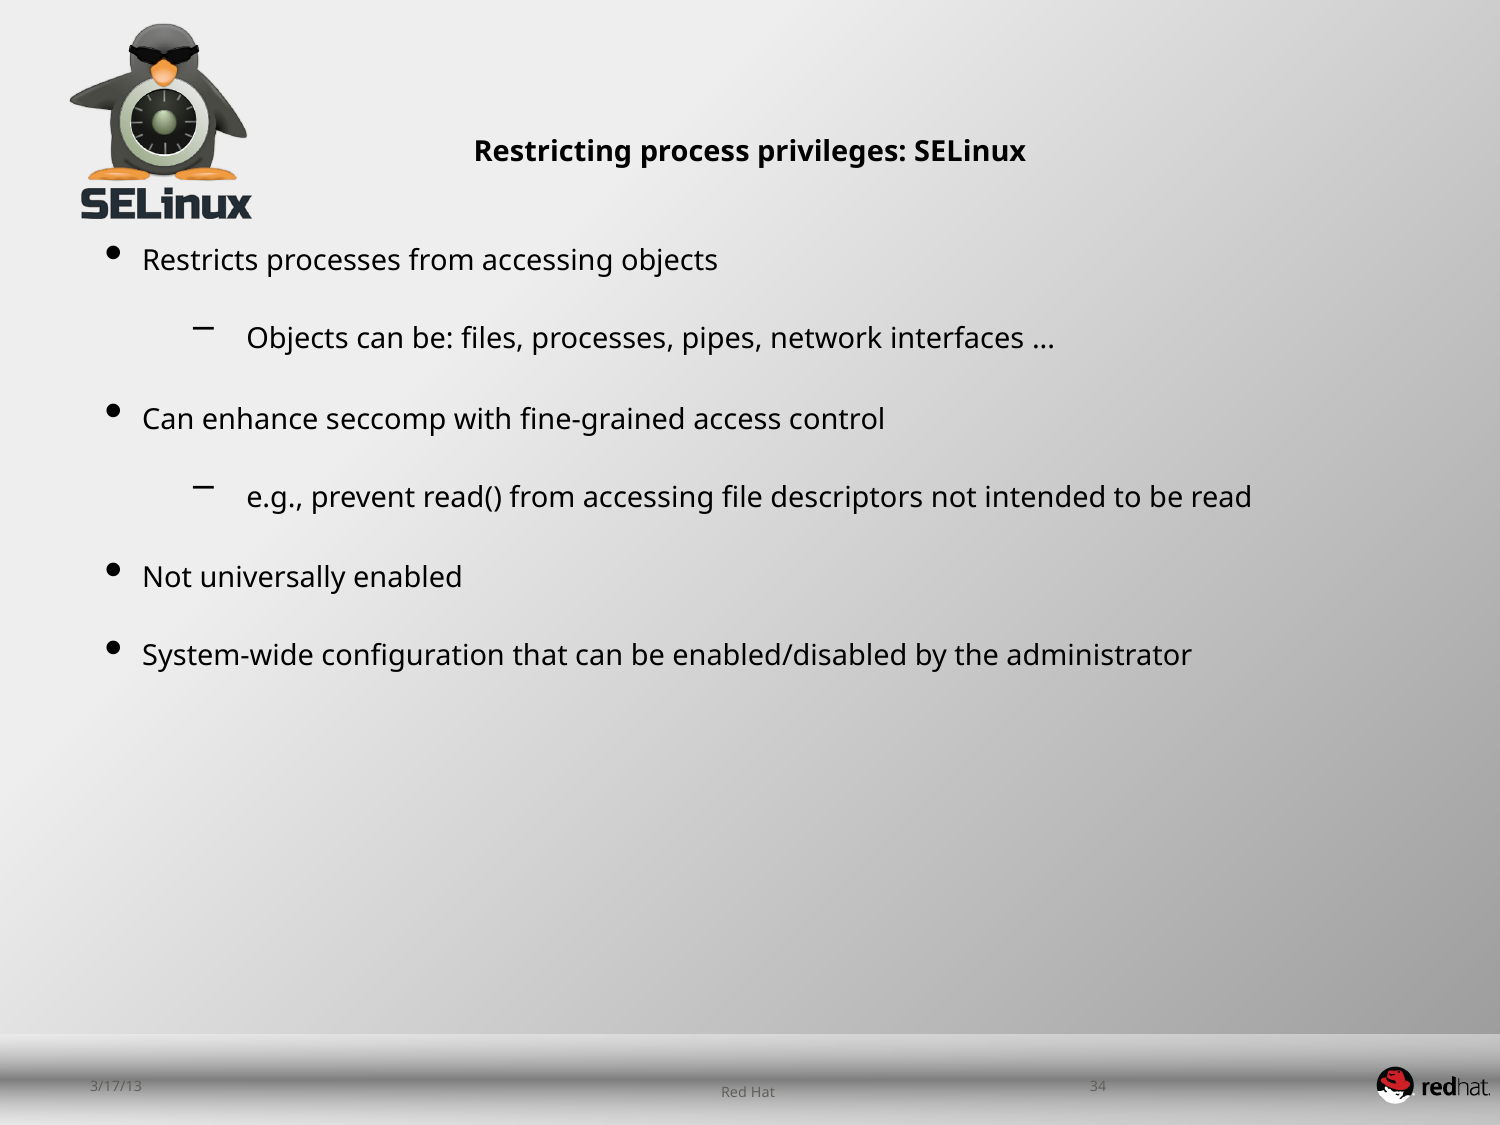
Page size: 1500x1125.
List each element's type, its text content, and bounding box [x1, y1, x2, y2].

footer Red Hat [300, 1065, 1200, 1110]
title Restricting process privileges: SELinux [256, 22, 1426, 188]
list Restricts processes from accessing objects Objects can be: files, processes, pipes, network interfaces ... Can enhance seccomp with fine-grained access control e.g., prevent read() from accessing file descriptors not intended to be read Not universally enabled System-wide configuration that can be enabled/disabled by the administrator [74, 209, 1425, 1012]
picture [60, 14, 256, 219]
slide_number <number> [1074, 1051, 1337, 1112]
picture [1364, 1057, 1500, 1110]
slide_number 3/17/13 [75, 1051, 425, 1112]
